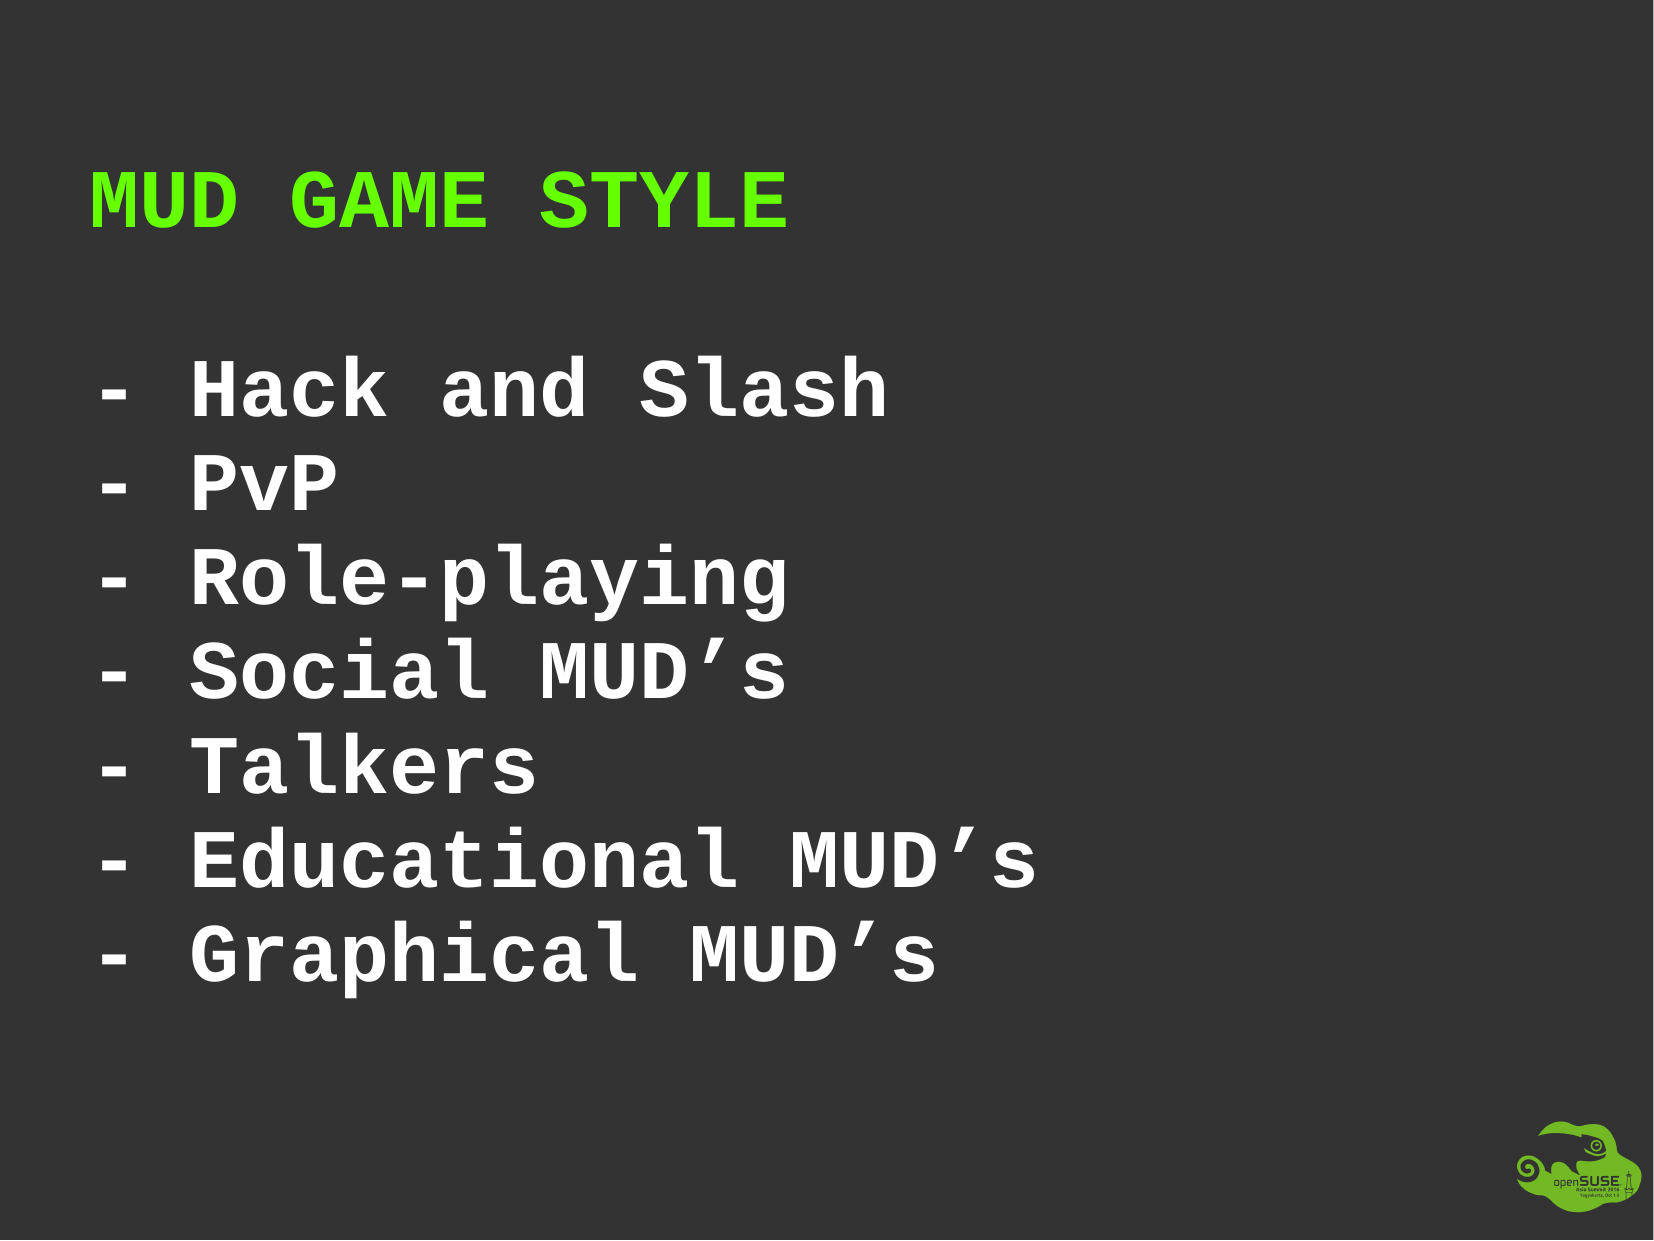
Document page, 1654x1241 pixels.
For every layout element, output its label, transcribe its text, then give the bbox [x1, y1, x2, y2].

text_box MUD GAME STYLE - Hack and Slash - PvP - Role-playing - Social MUD’s - Talkers - Educational MUD’s - Graphical MUD’s [75, 150, 1590, 1113]
picture [1511, 1098, 1647, 1235]
